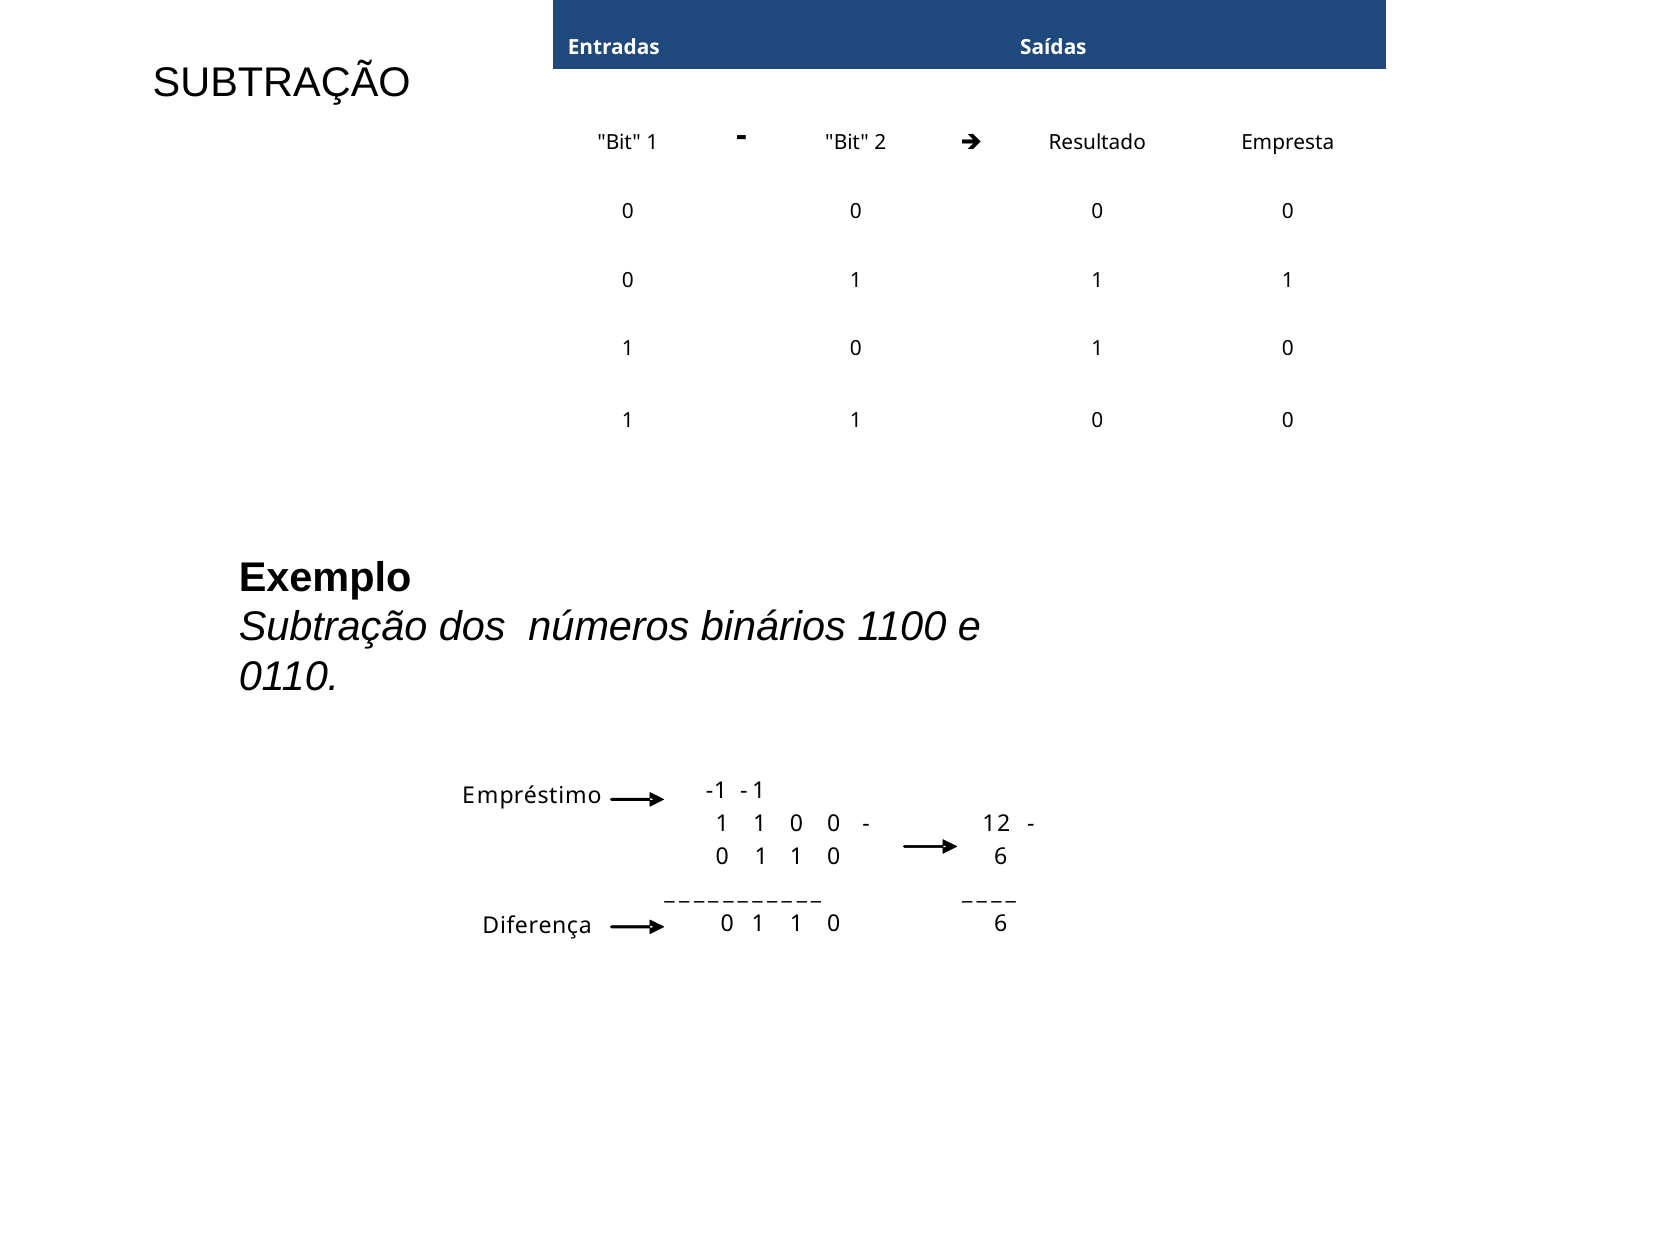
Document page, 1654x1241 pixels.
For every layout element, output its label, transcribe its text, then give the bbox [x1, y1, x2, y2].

table_cell 1 [553, 369, 702, 441]
picture [462, 776, 1040, 941]
text_box Exemplo Subtração dos números binários 1100 e 0110. [188, 541, 1016, 707]
table_cell [702, 369, 781, 441]
table_header [1189, 0, 1386, 69]
table_cell 0 [553, 232, 702, 301]
table_cell 0 [1005, 163, 1189, 232]
table_cell [931, 232, 1005, 301]
table_cell "Bit" 2 [781, 69, 931, 163]
table_header [702, 0, 781, 69]
table_cell 0 [1189, 369, 1386, 441]
table_cell 0 [781, 301, 931, 369]
table_cell "Bit" 1 [553, 69, 702, 163]
table_cell [702, 301, 781, 369]
text_box SUBTRAÇÃO [102, 46, 438, 113]
table_cell 0 [1005, 369, 1189, 441]
table_cell 1 [781, 369, 931, 441]
table_cell 1 [1189, 232, 1386, 301]
table_cell Resultado [1005, 69, 1189, 163]
table_cell 0 [553, 163, 702, 232]
table_cell 1 [553, 301, 702, 369]
table_cell [702, 163, 781, 232]
table_cell 1 [781, 232, 931, 301]
table_cell 0 [781, 163, 931, 232]
table_cell [702, 232, 781, 301]
table_cell 0 [1189, 301, 1386, 369]
table_cell 1 [1005, 232, 1189, 301]
table_header Entradas [553, 0, 702, 69]
table_cell Empresta [1189, 69, 1386, 163]
table_cell [931, 163, 1005, 232]
table_cell 1 [1005, 301, 1189, 369]
table_cell - [702, 69, 781, 163]
table_cell  [931, 69, 1005, 163]
table_header [931, 0, 1005, 69]
table_cell 0 [1189, 163, 1386, 232]
table_cell [931, 301, 1005, 369]
table_header [781, 0, 931, 69]
table_header Saídas [1005, 0, 1189, 69]
table_cell [931, 369, 1005, 441]
